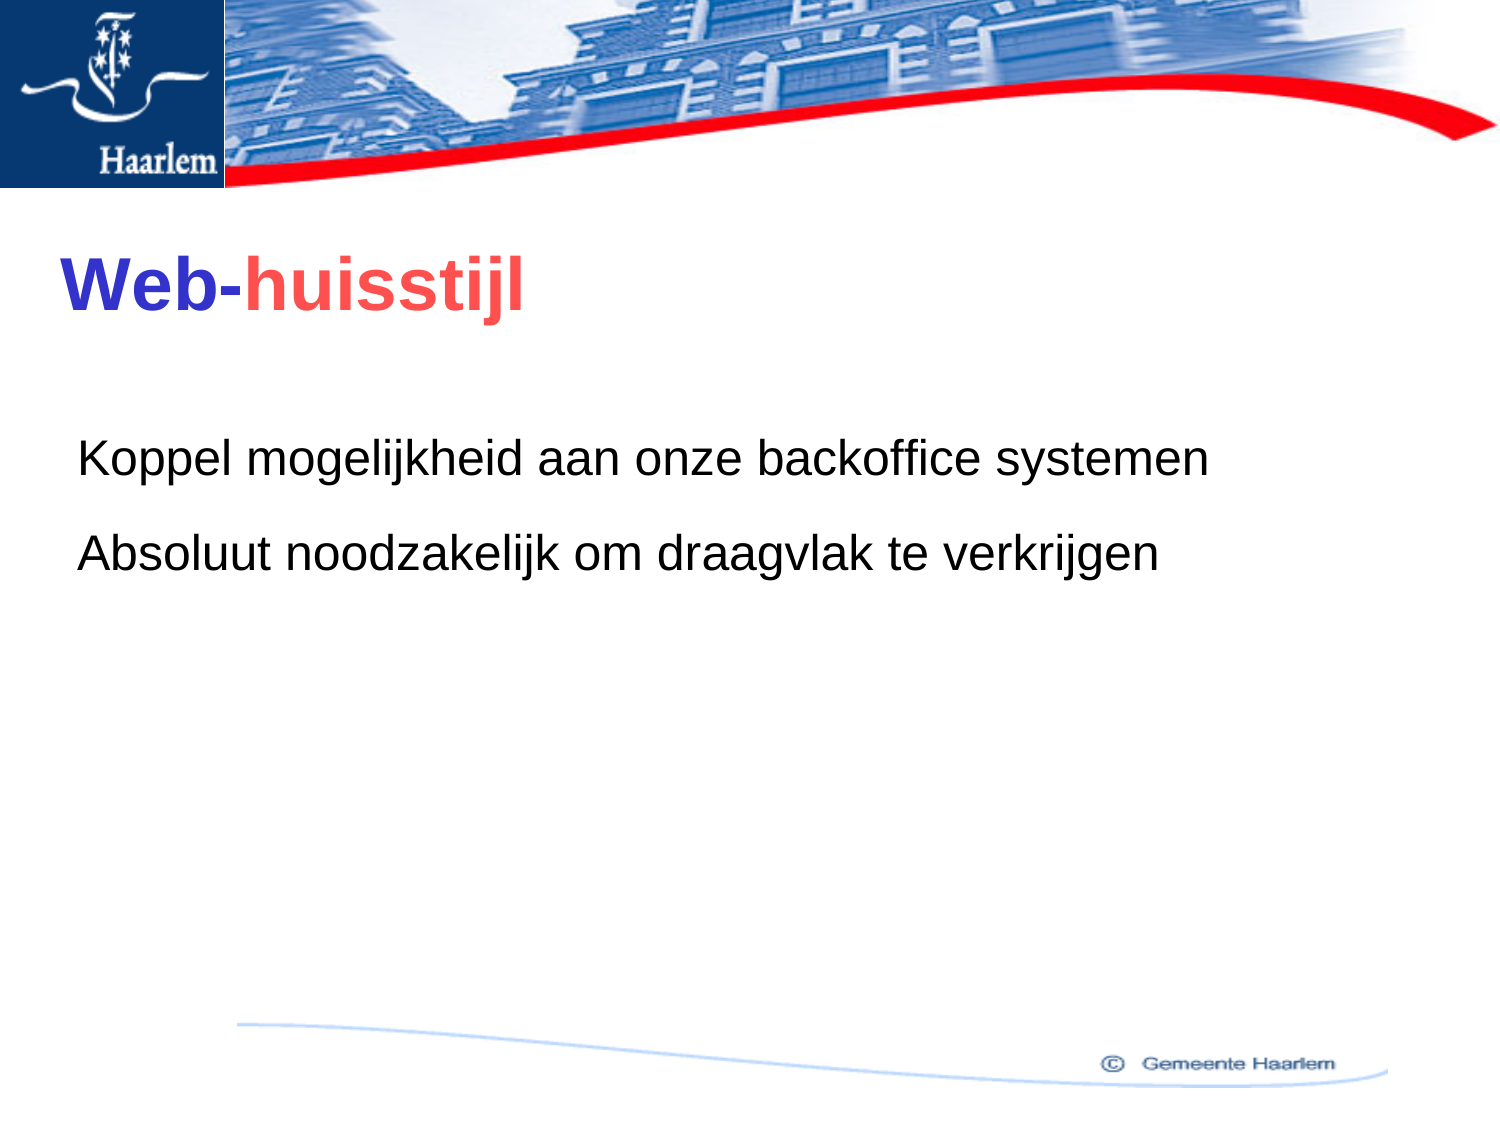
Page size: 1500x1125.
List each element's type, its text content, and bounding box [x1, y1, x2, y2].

picture [237, 1017, 1388, 1088]
picture [0, 0, 224, 188]
text_box Web-huisstijl [45, 237, 1455, 335]
picture [225, 0, 1500, 188]
text_box Koppel mogelijkheid aan onze backoffice systemen Absoluut noodzakelijk om draagvlak te verkrijgen [62, 425, 1413, 592]
